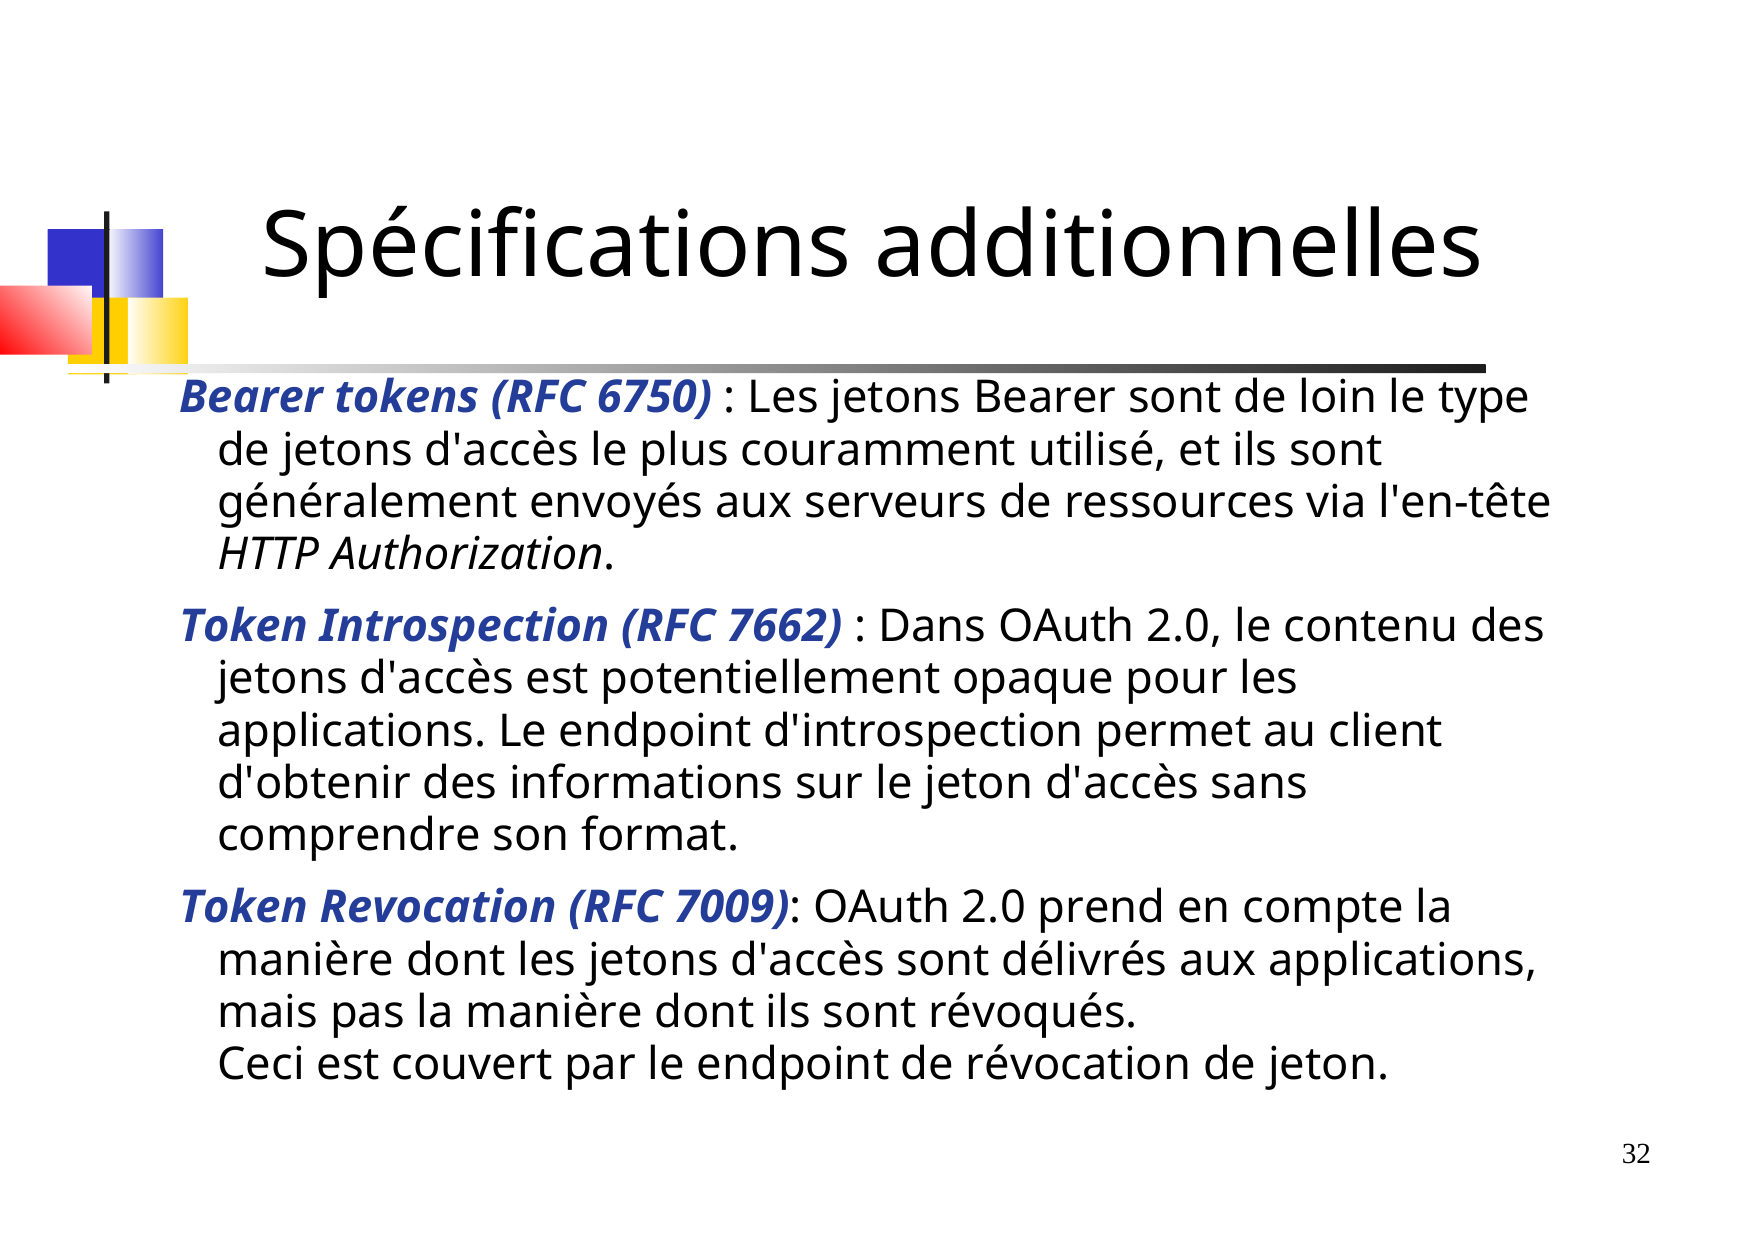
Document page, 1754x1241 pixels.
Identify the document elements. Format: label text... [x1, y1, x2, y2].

title Spécifications additionnelles [179, 139, 1567, 351]
list Bearer tokens (RFC 6750) : Les jetons Bearer sont de loin le type de jetons d'accès le plus couramment utilisé, et ils sont généralement envoyés aux serveurs de ressources via l'en-tête HTTP Authorization. Token Introspection (RFC 7662) : Dans OAuth 2.0, le contenu des jetons d'accès est potentiellement opaque pour les applications. Le endpoint d'introspection permet au client d'obtenir des informations sur le jeton d'accès sans comprendre son format. Token Revocation (RFC 7009): OAuth 2.0 prend en compte la manière dont les jetons d'accès sont délivrés aux applications, mais pas la manière dont ils sont révoqués. Ceci est couvert par le endpoint de révocation de jeton. [179, 371, 1567, 1091]
